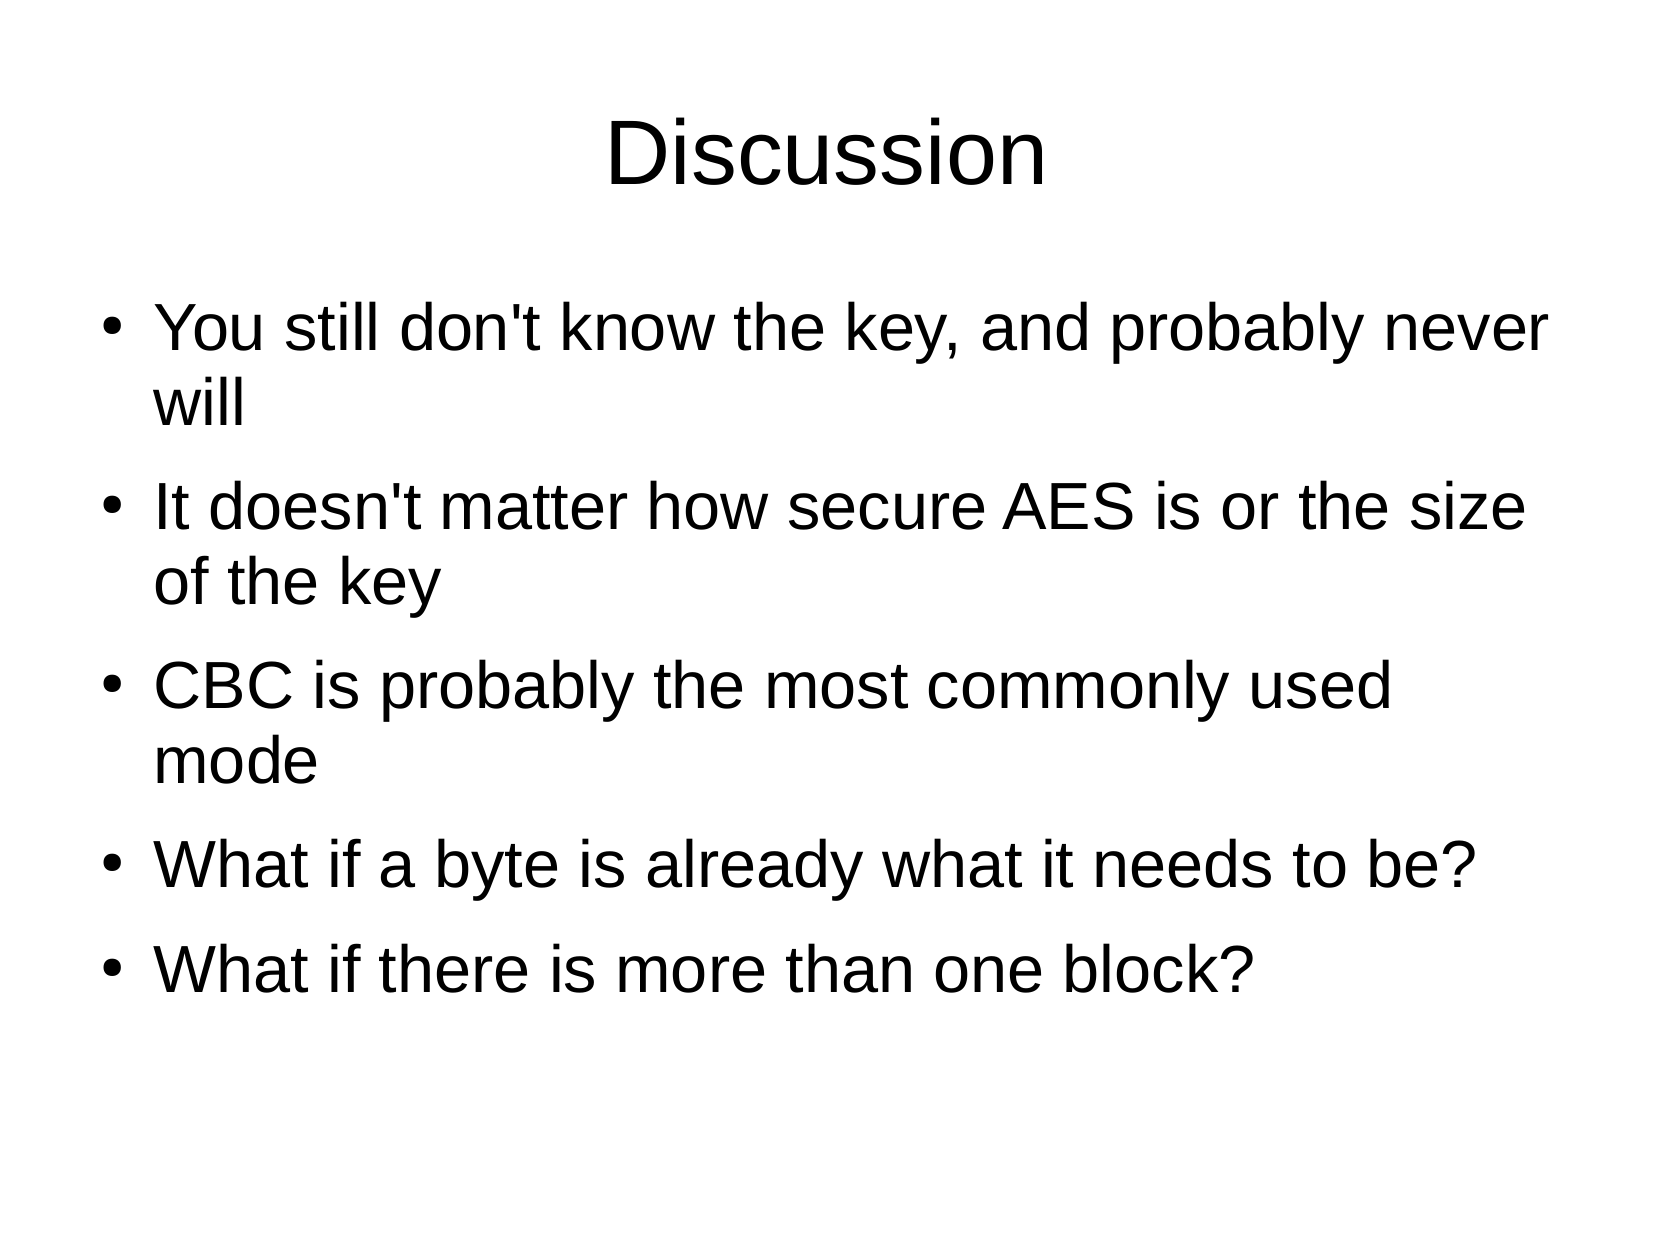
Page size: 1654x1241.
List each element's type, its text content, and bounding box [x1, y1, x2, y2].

list You still don't know the key, and probably never will It doesn't matter how secure AES is or the size of the key CBC is probably the most commonly used mode What if a byte is already what it needs to be? What if there is more than one block? [82, 290, 1571, 1010]
title Discussion [82, 49, 1571, 257]
